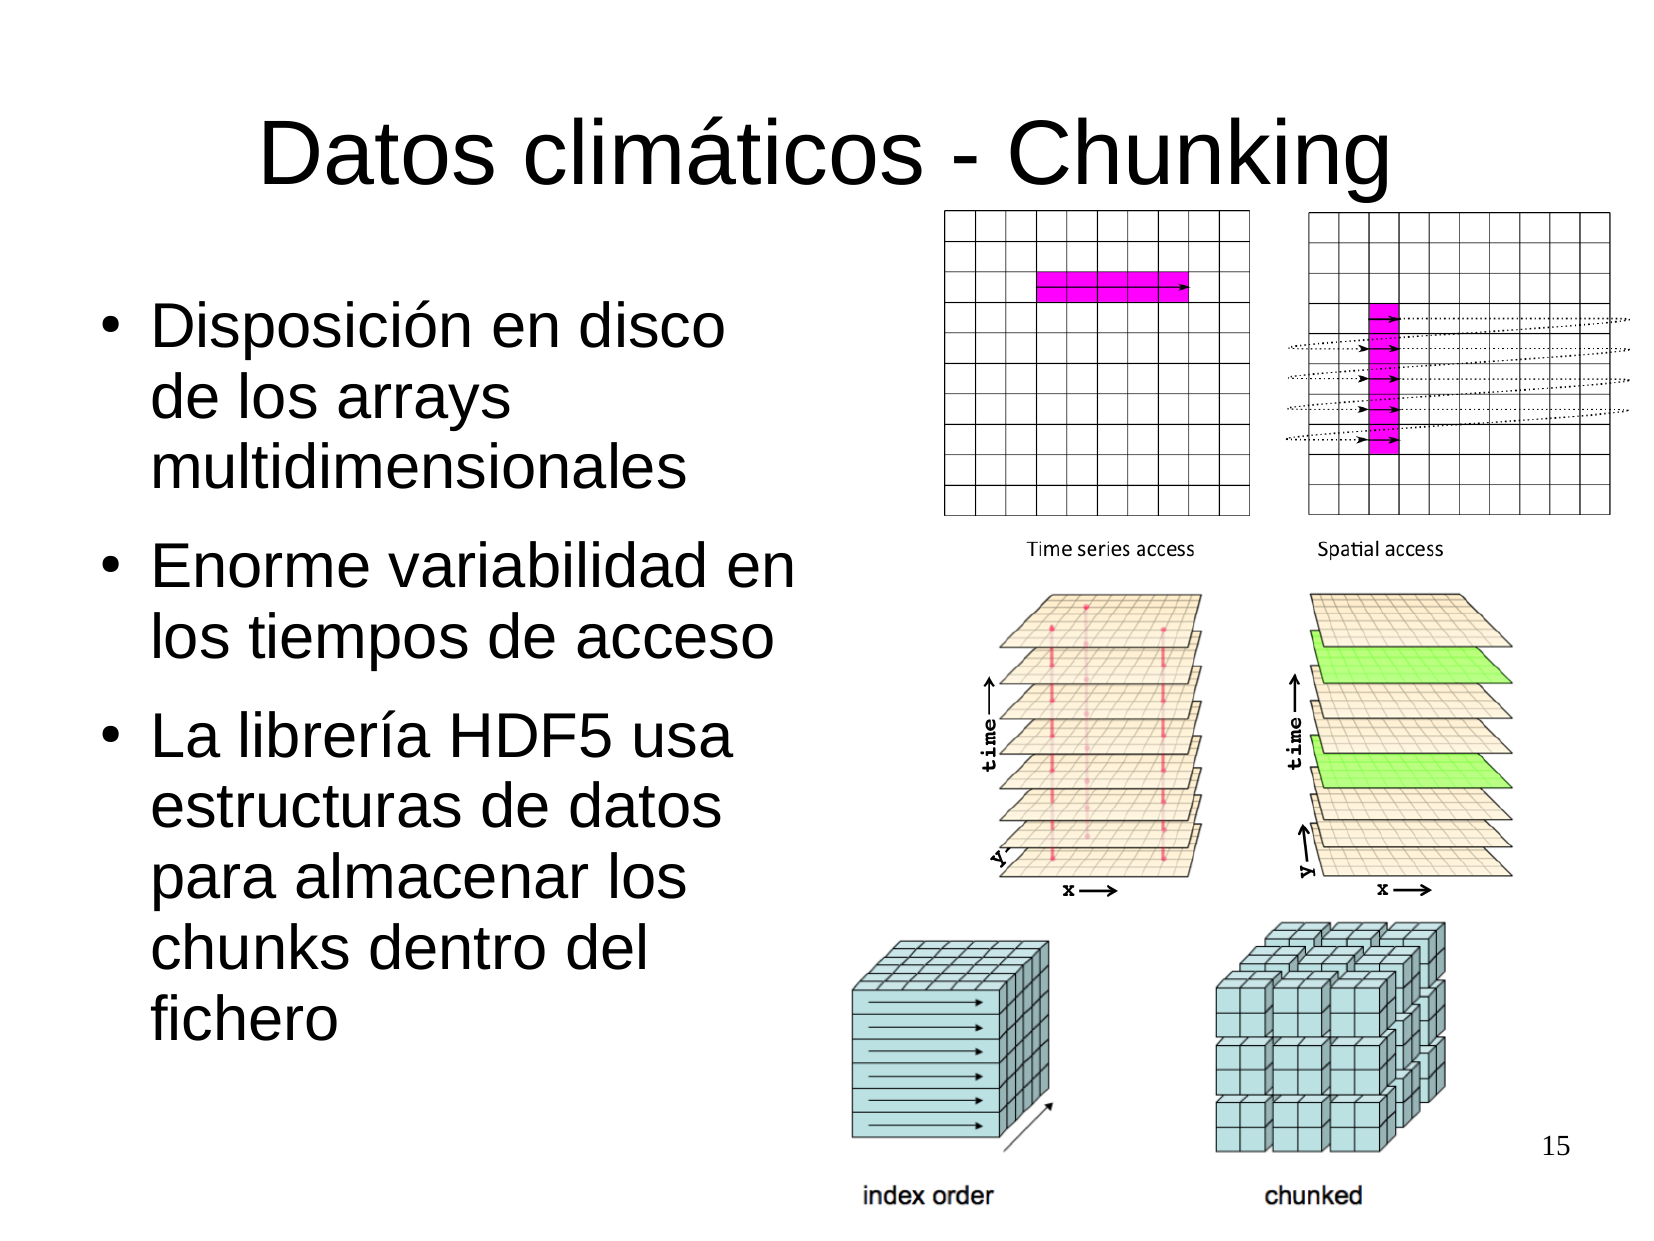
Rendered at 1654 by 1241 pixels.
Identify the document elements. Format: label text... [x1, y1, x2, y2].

title Datos climáticos - Chunking [82, 49, 1571, 257]
picture [797, 210, 1630, 1229]
list Disposición en disco de los arrays multidimensionales Enorme variabilidad en los tiempos de acceso La librería HDF5 usa estructuras de datos para almacenar los chunks dentro del fichero [82, 290, 809, 1087]
